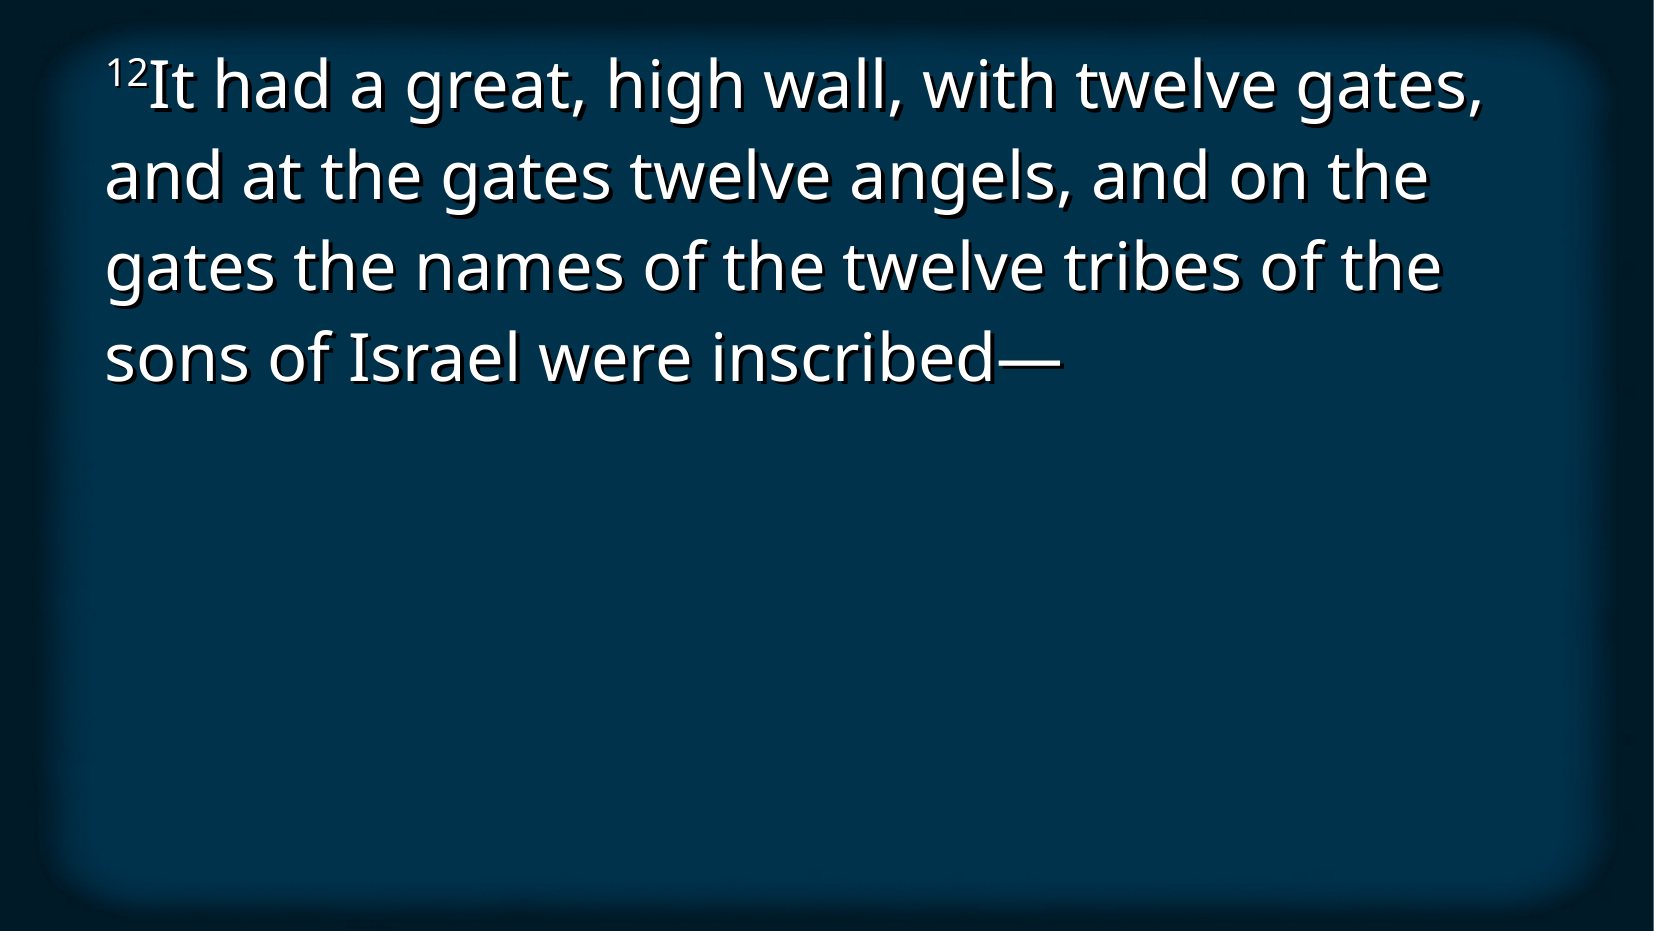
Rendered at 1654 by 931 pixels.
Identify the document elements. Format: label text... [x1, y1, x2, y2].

text_box 12It had a great, high wall, with twelve gates, and at the gates twelve angels, and on the gates the names of the twelve tribes of the sons of Israel were inscribed— [90, 30, 1576, 436]
picture [0, 0, 1654, 931]
